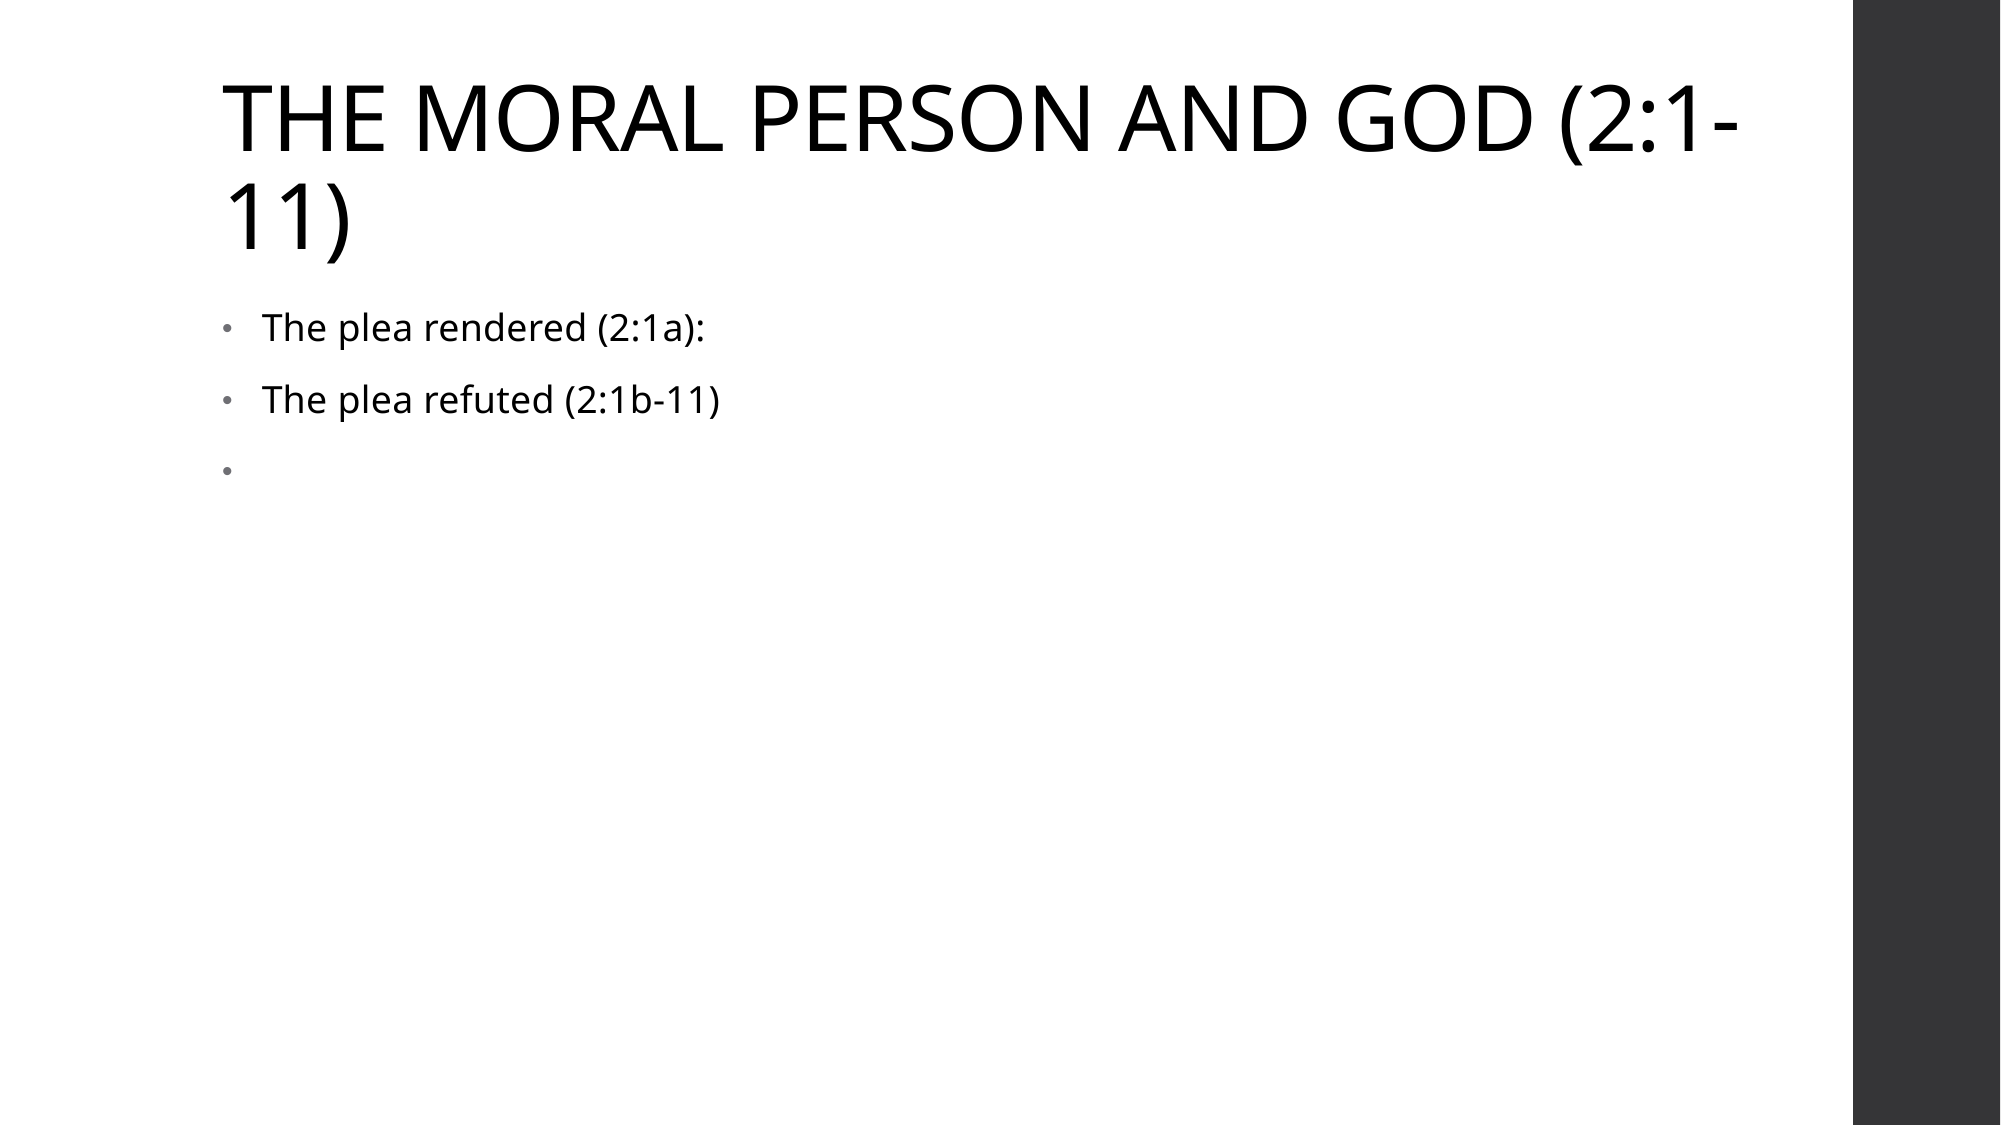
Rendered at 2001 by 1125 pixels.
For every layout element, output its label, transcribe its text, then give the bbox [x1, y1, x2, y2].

title THE MORAL PERSON AND GOD (2:1-11) [206, 60, 1797, 278]
list The plea rendered (2:1a): The plea refuted (2:1b-11) [206, 299, 1617, 1014]
